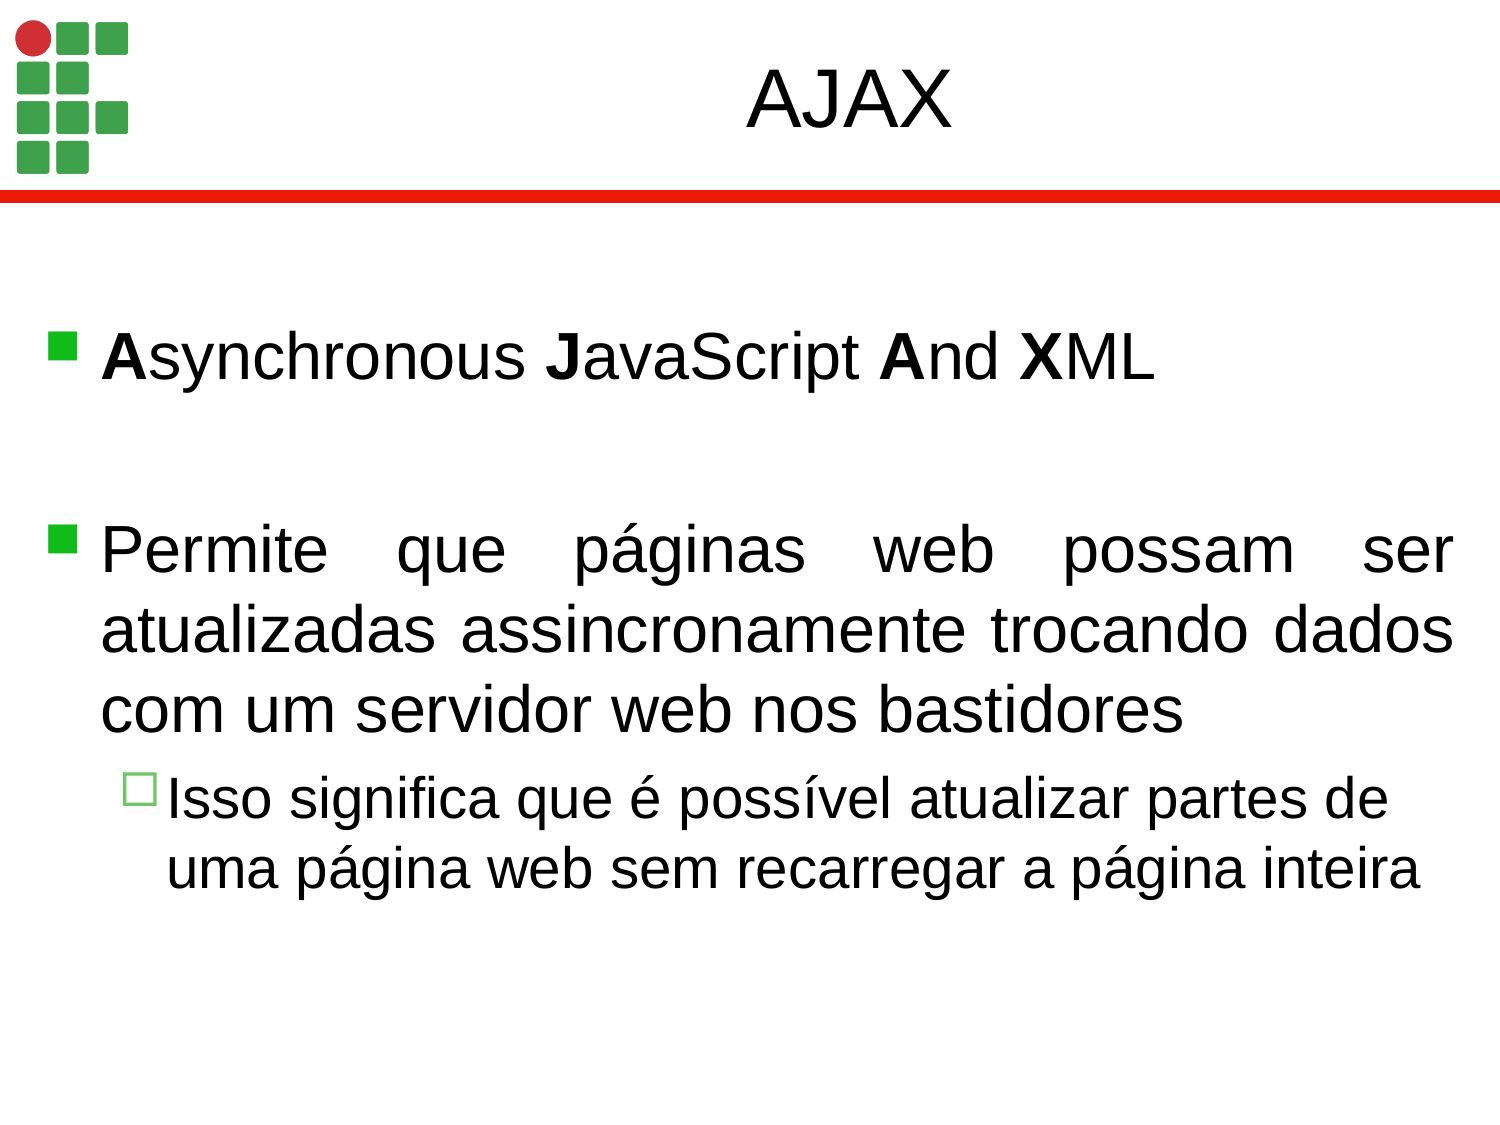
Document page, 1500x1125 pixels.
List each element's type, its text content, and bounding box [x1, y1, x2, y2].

list Asynchronous JavaScript And XML Permite que páginas web possam ser atualizadas assincronamente trocando dados com um servidor web nos bastidores Isso significa que é possível atualizar partes de uma página web sem recarregar a página inteira [29, 207, 1471, 1087]
title AJAX [230, 0, 1471, 202]
picture [14, 16, 130, 178]
